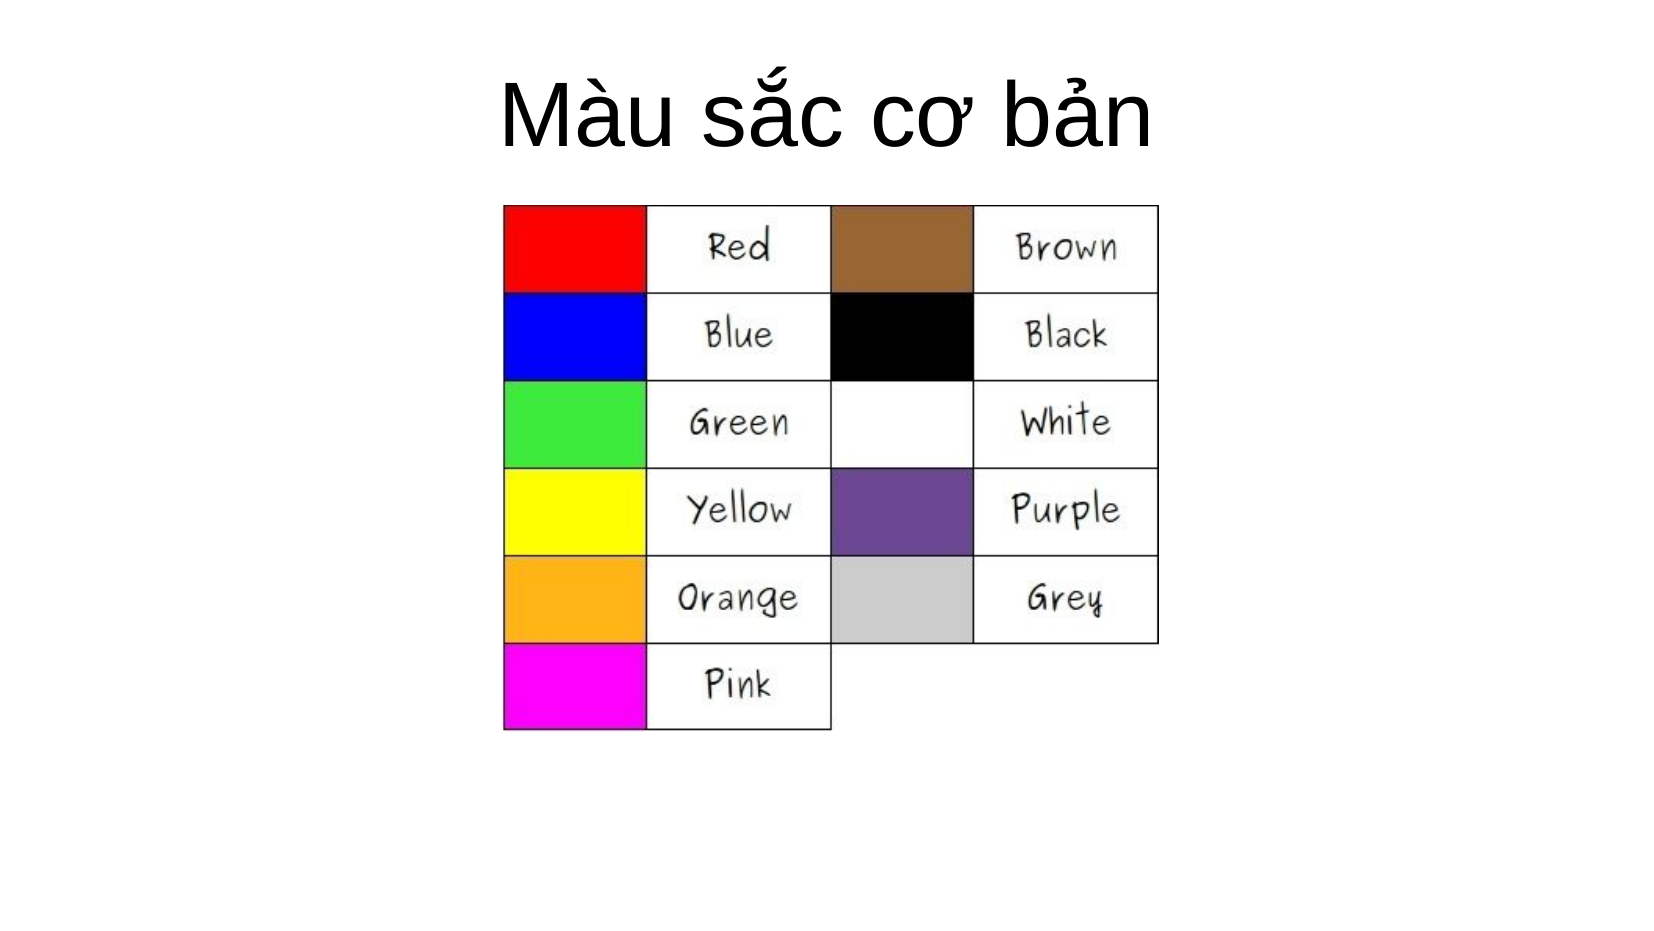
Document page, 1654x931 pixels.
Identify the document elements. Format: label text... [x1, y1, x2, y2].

title Màu sắc cơ bản [82, 37, 1571, 193]
picture [502, 205, 1159, 732]
